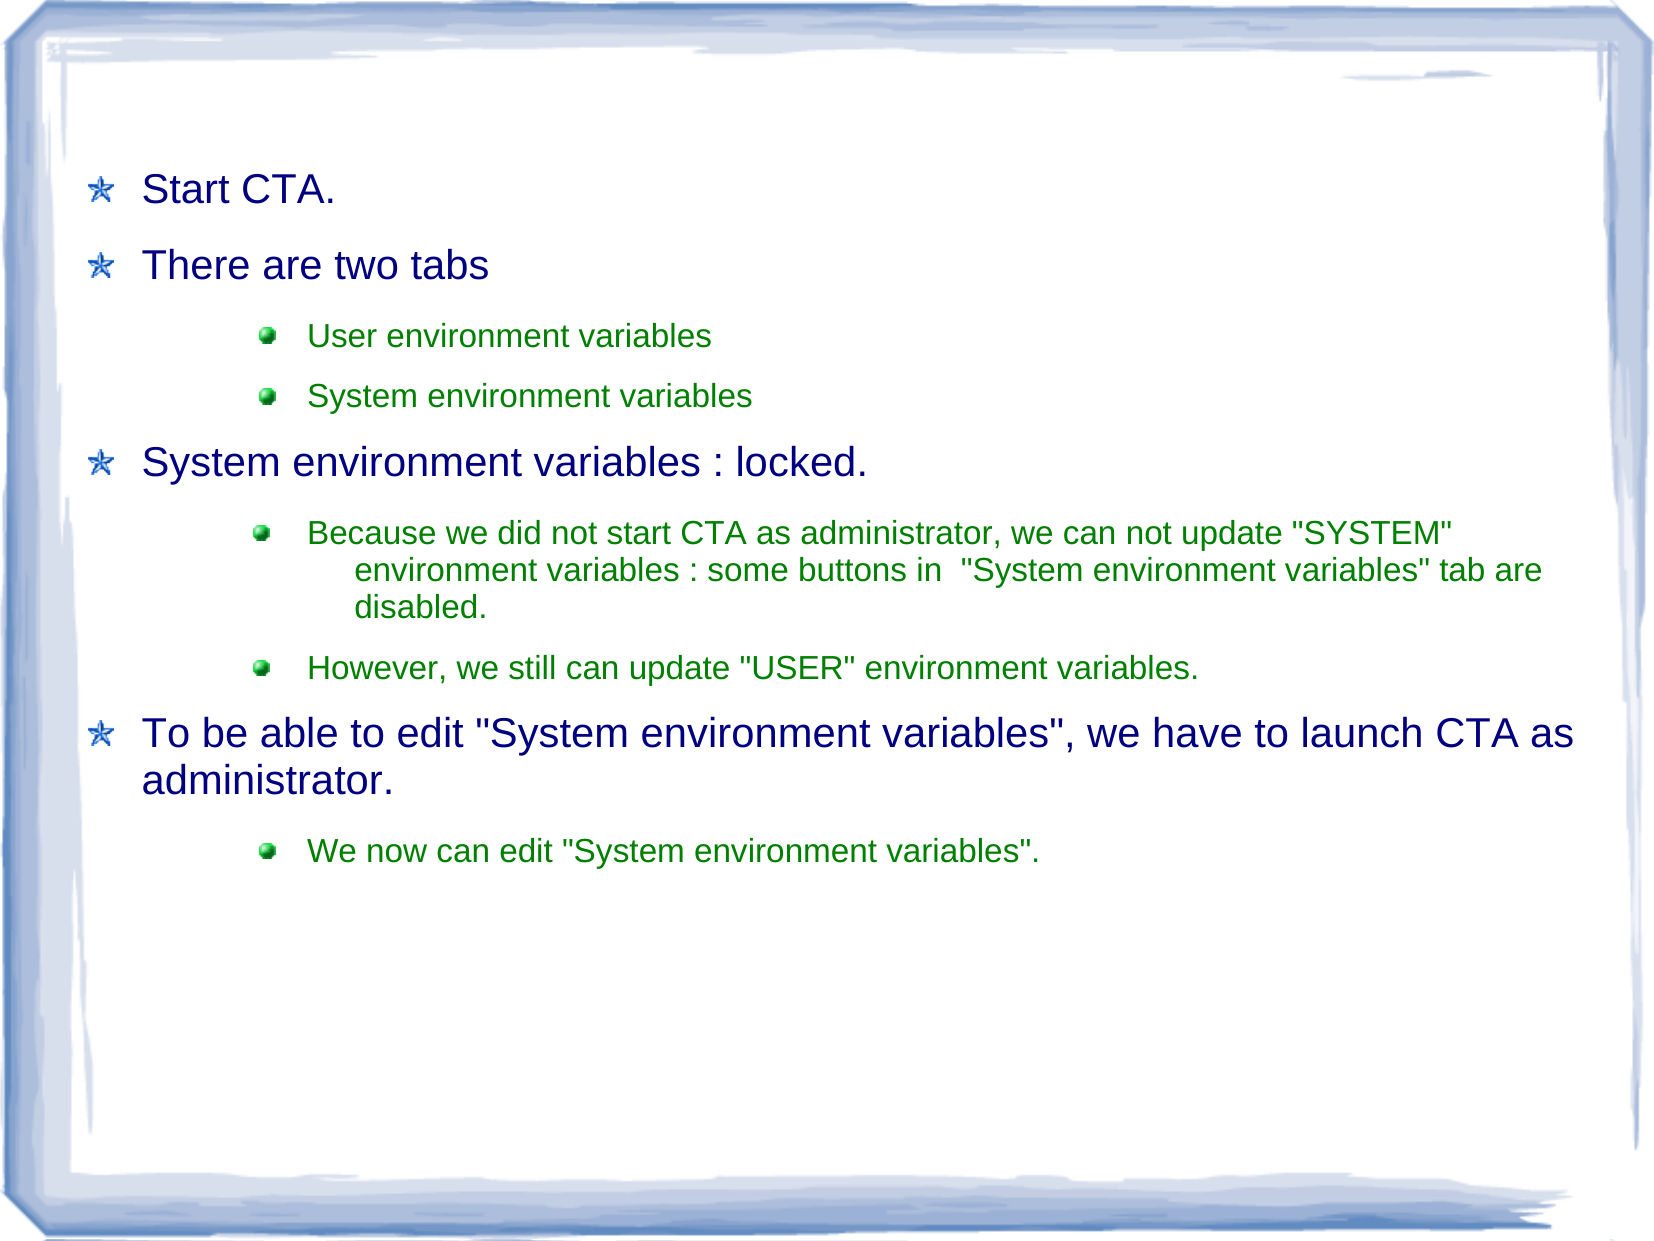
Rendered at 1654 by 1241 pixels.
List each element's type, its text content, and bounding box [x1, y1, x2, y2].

picture [0, 0, 1654, 1241]
list Start CTA. There are two tabs User environment variables System environment variables System environment variables : locked. Because we did not start CTA as administrator, we can not update "SYSTEM" environment variables : some buttons in "System environment variables" tab are disabled. However, we still can update "USER" environment variables. To be able to edit "System environment variables", we have to launch CTA as administrator. We now can edit "System environment variables". [70, 165, 1586, 969]
